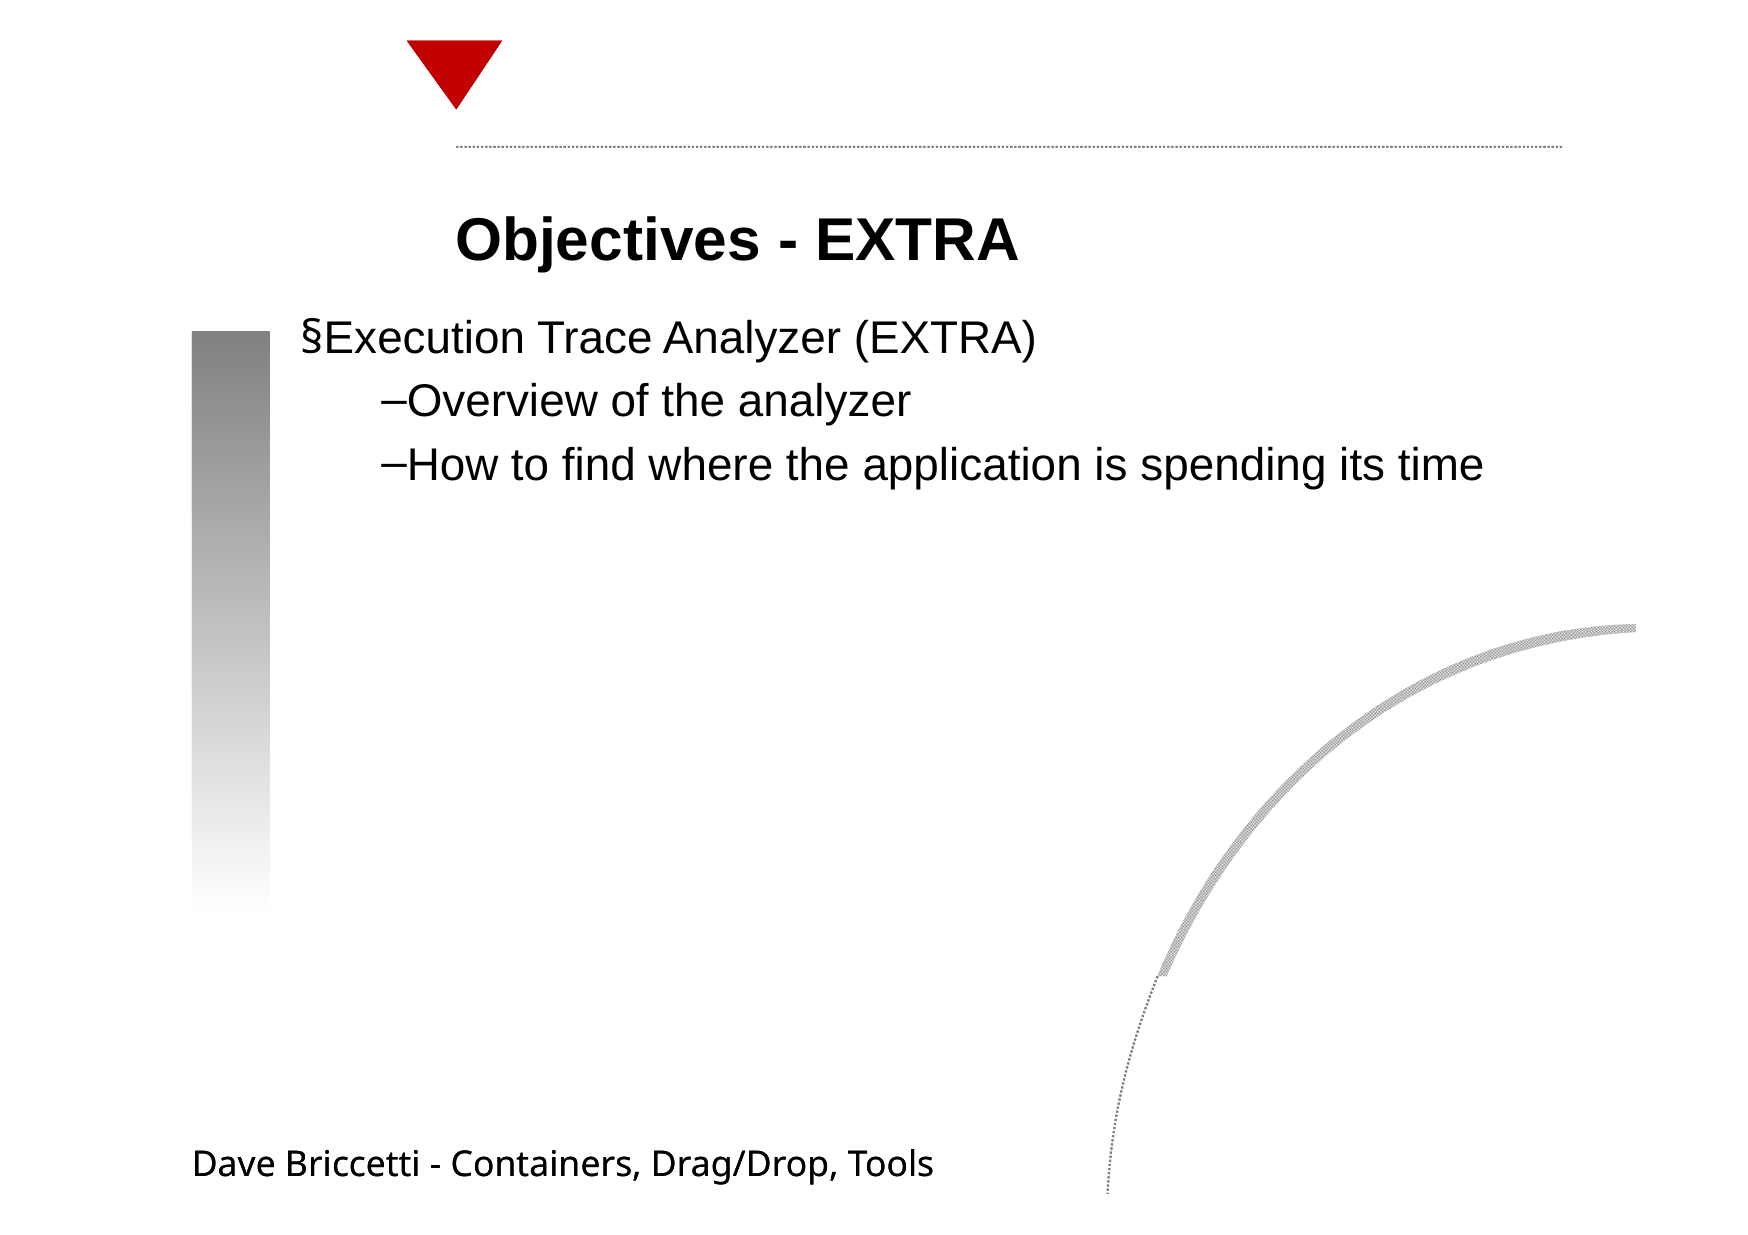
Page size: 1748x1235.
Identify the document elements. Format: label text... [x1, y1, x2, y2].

text_box [192, 332, 269, 911]
text_box Execution Trace Analyzer (EXTRA) Overview of the analyzer How to find where the application is spending its time [300, 307, 1561, 1123]
text_box Objectives - EXTRA [455, 196, 1568, 277]
text_box [1561, 624, 1636, 642]
text_box Dave Briccetti - Containers, Drag/Drop, Tools [191, 1141, 1505, 1210]
text_box [406, 40, 503, 110]
